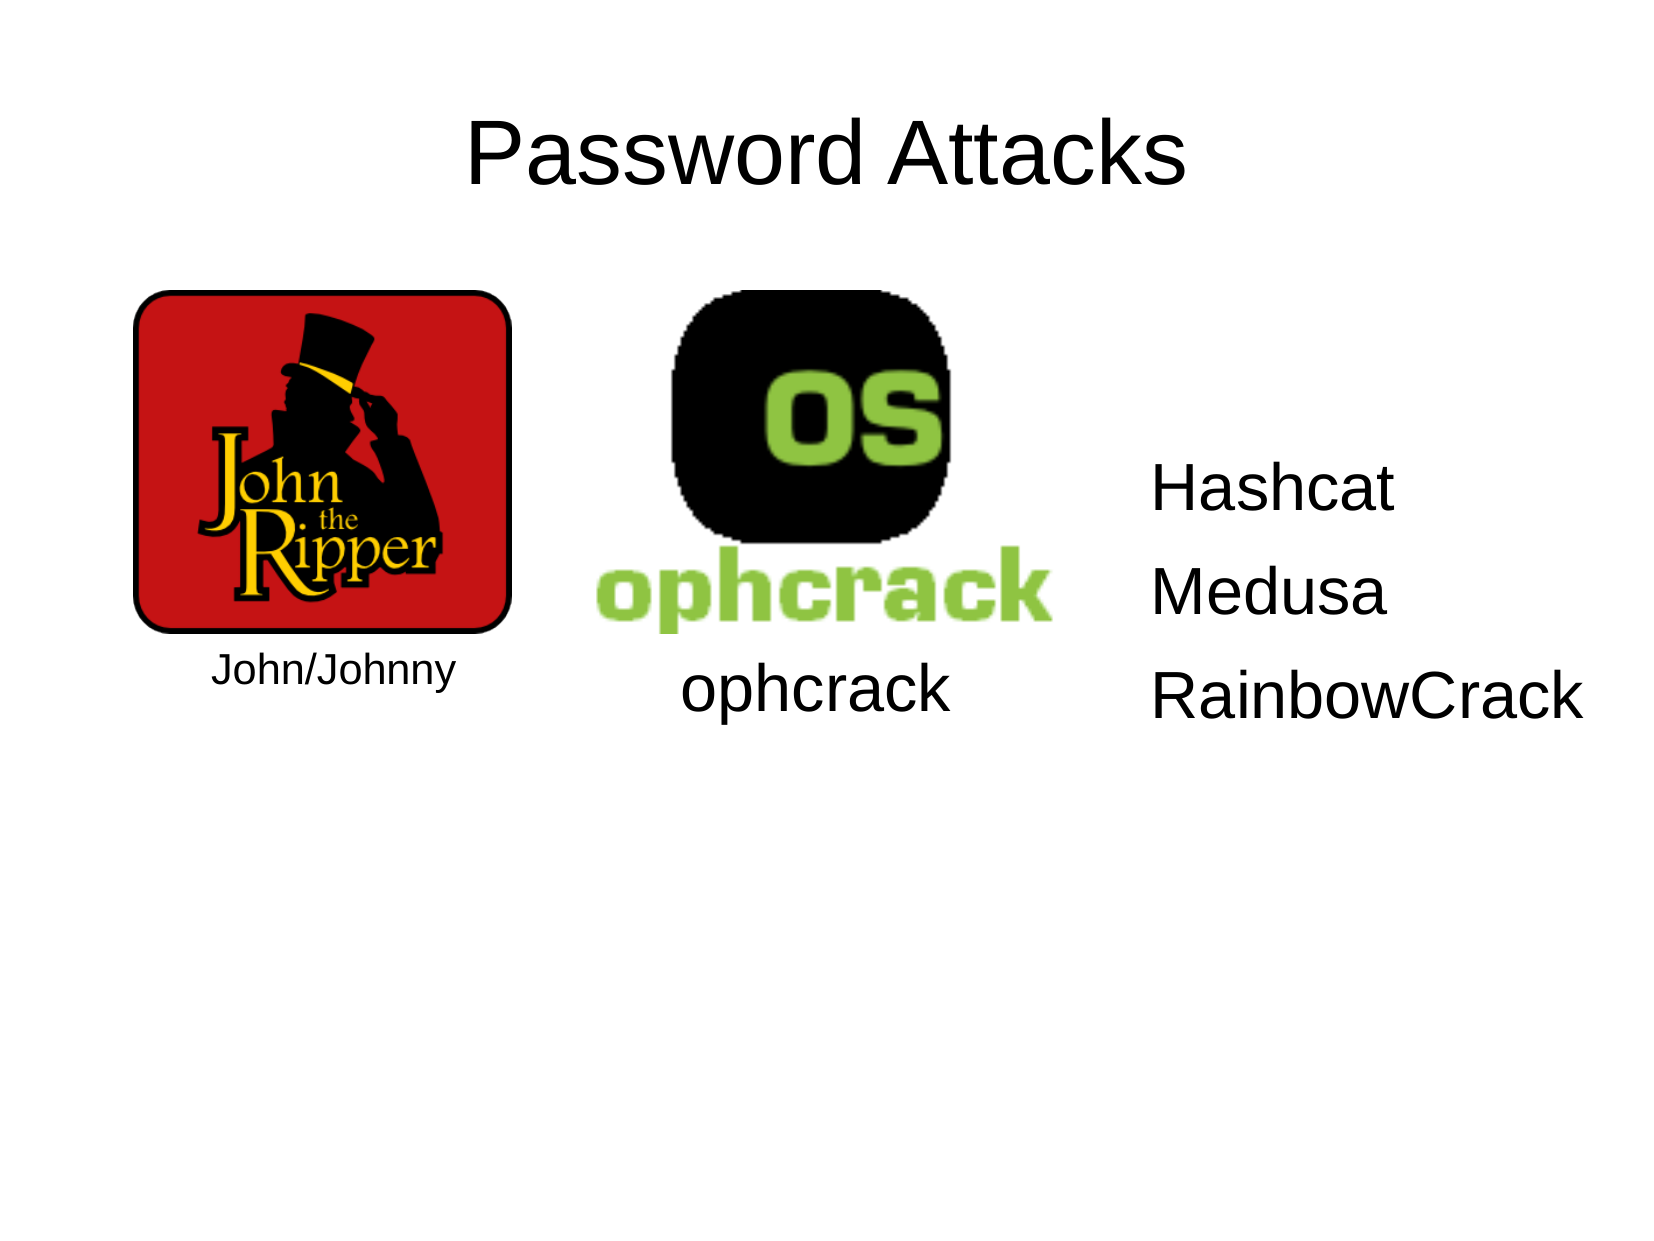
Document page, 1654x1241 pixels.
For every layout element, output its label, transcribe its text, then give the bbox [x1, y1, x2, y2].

list John/Johnny [165, 645, 458, 730]
picture [595, 290, 1056, 634]
title Password Attacks [82, 49, 1571, 257]
list ophcrack [609, 650, 1089, 751]
picture [133, 290, 512, 634]
list Hashcat Medusa RainbowCrack [1080, 450, 1612, 1241]
